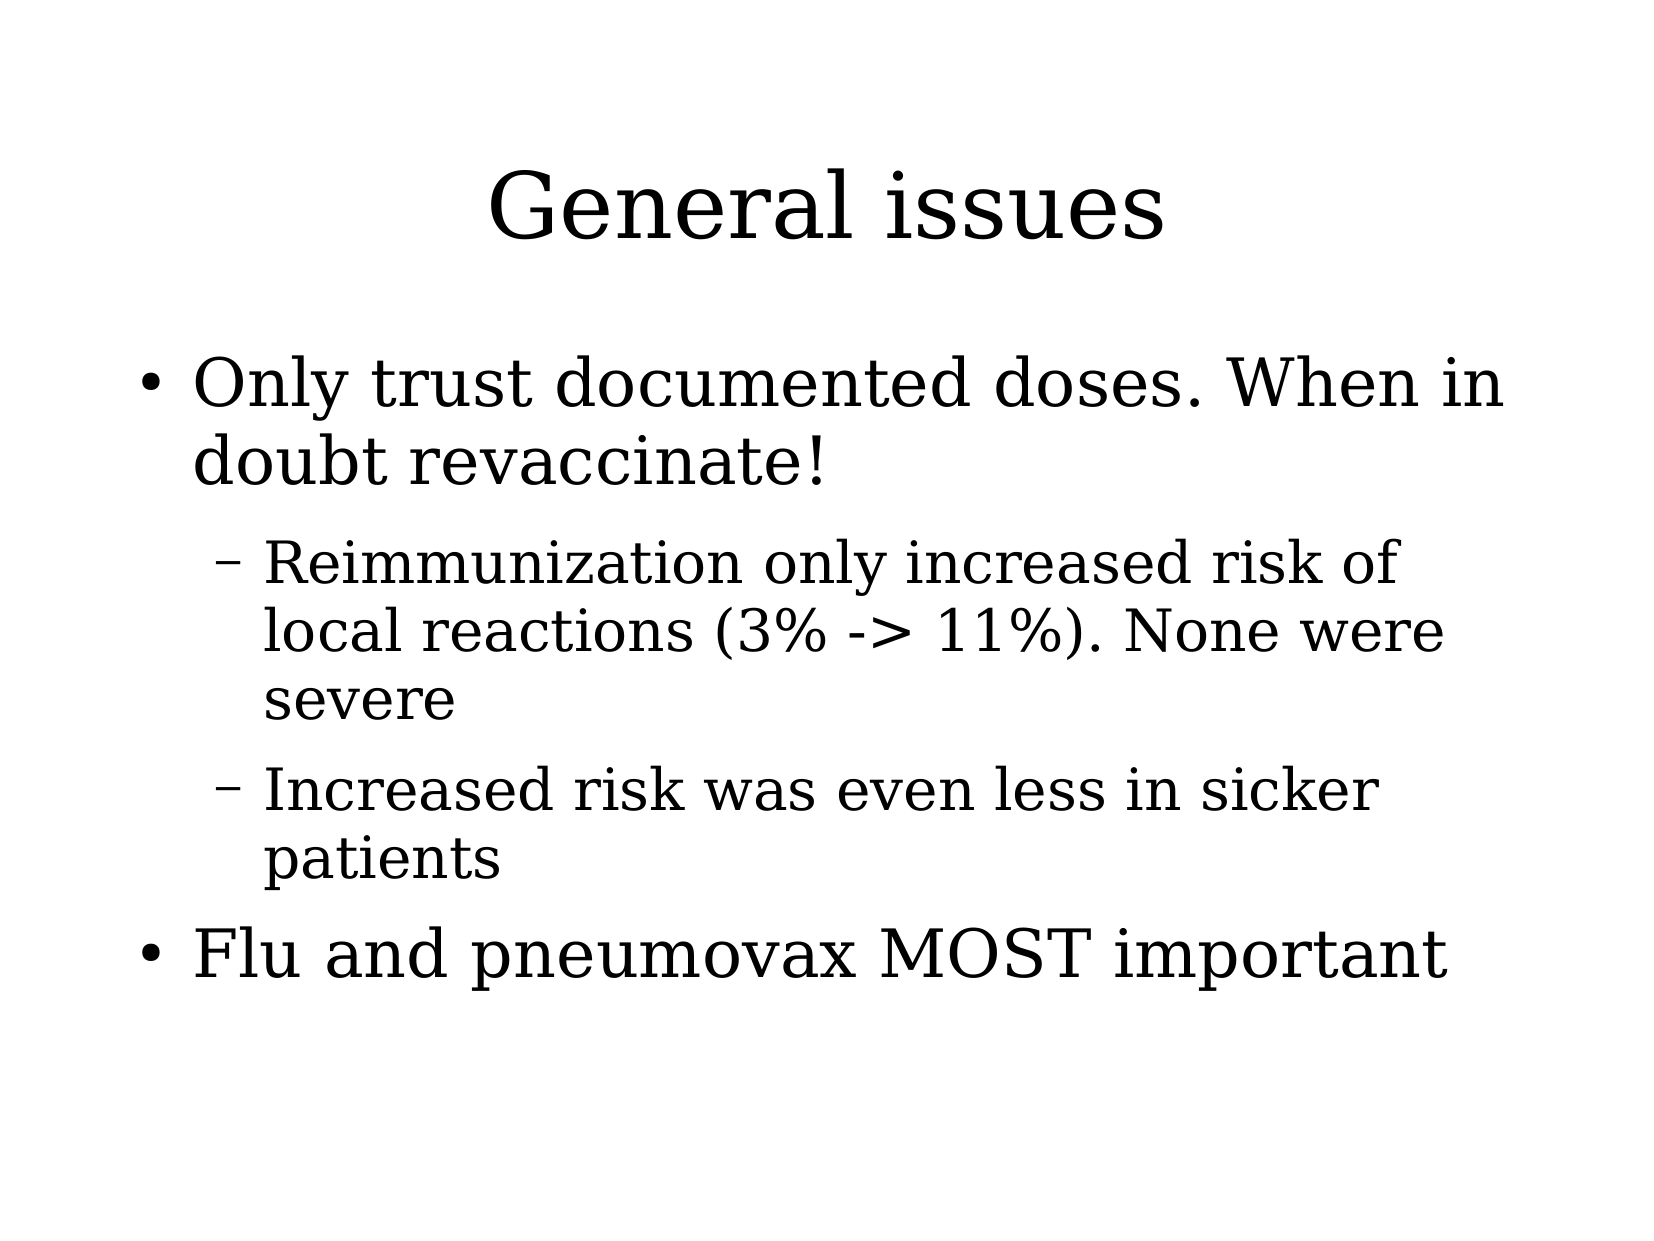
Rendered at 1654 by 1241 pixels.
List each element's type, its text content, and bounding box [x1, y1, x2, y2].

title General issues [121, 102, 1534, 311]
list Only trust documented doses. When in doubt revaccinate! Reimmunization only increased risk of local reactions (3% -> 11%). None were severe Increased risk was even less in sicker patients Flu and pneumovax MOST important [121, 344, 1534, 1127]
